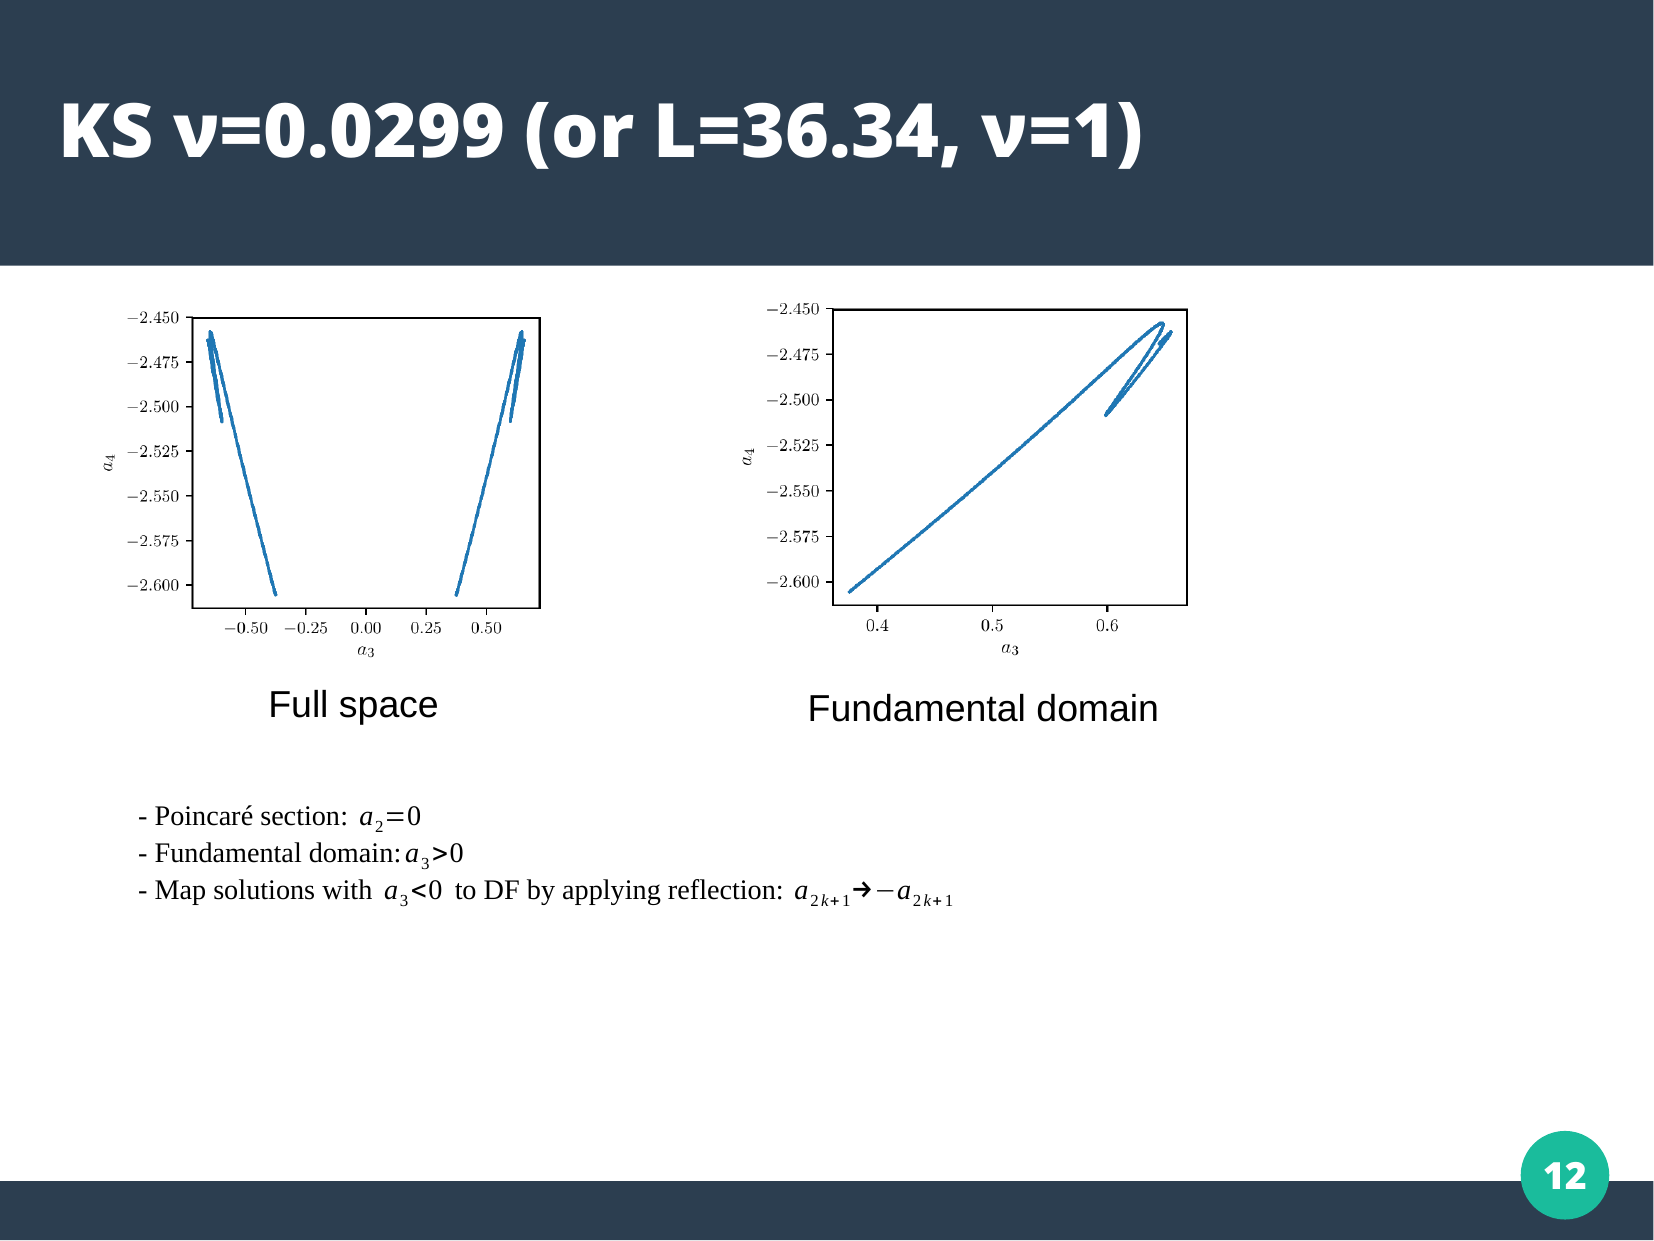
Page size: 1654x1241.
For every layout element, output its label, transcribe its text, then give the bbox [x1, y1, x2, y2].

picture [95, 309, 546, 662]
picture [741, 298, 1193, 663]
chart [131, 800, 960, 910]
text_box Full space [253, 676, 454, 734]
text_box Fundamental domain [792, 679, 1174, 737]
title KS ν=0.0299 (or L=36.34, ν=1) [59, 49, 1595, 207]
